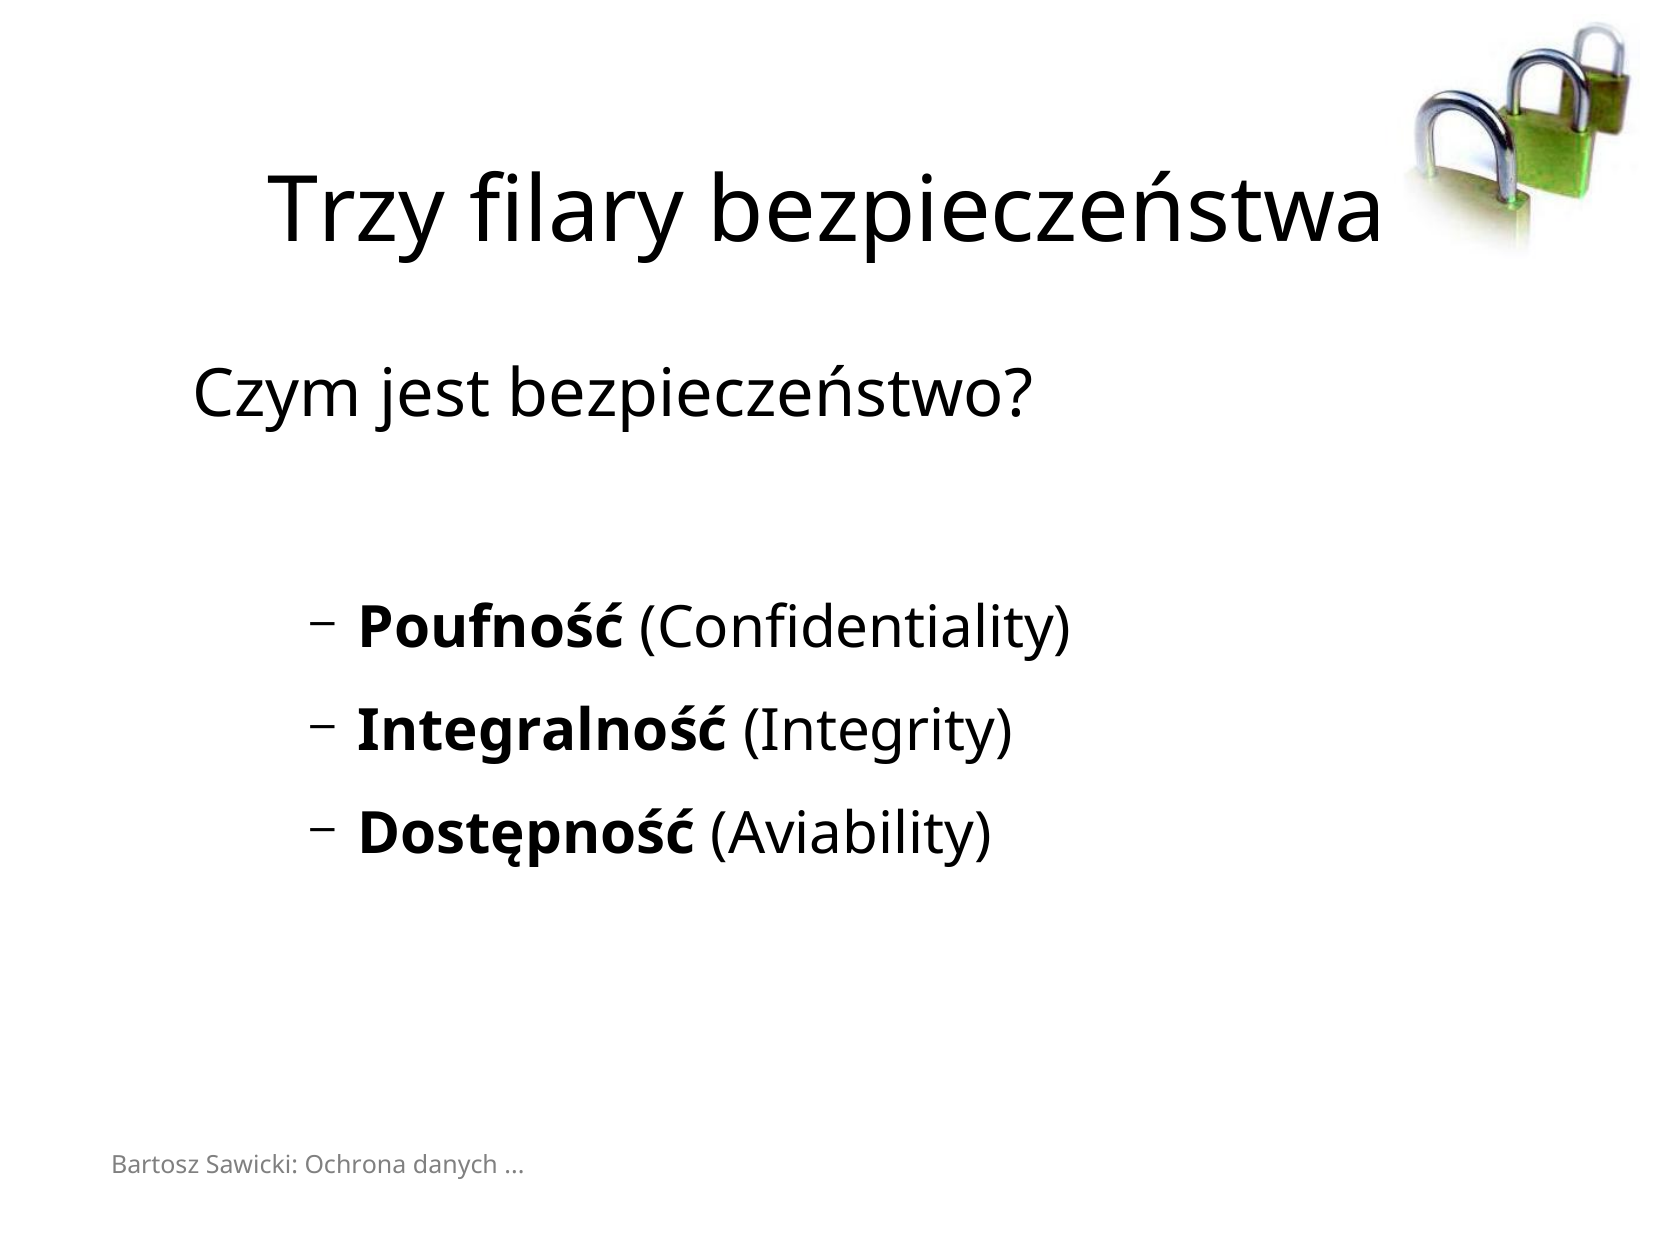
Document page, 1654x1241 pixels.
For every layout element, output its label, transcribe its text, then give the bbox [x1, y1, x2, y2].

title Trzy filary bezpieczeństwa [121, 102, 1534, 310]
picture [1385, 14, 1640, 266]
list Czym jest bezpieczeństwo? Poufność (Confidentiality) Integralność (Integrity) Dostępność (Aviability) [121, 344, 1534, 1065]
